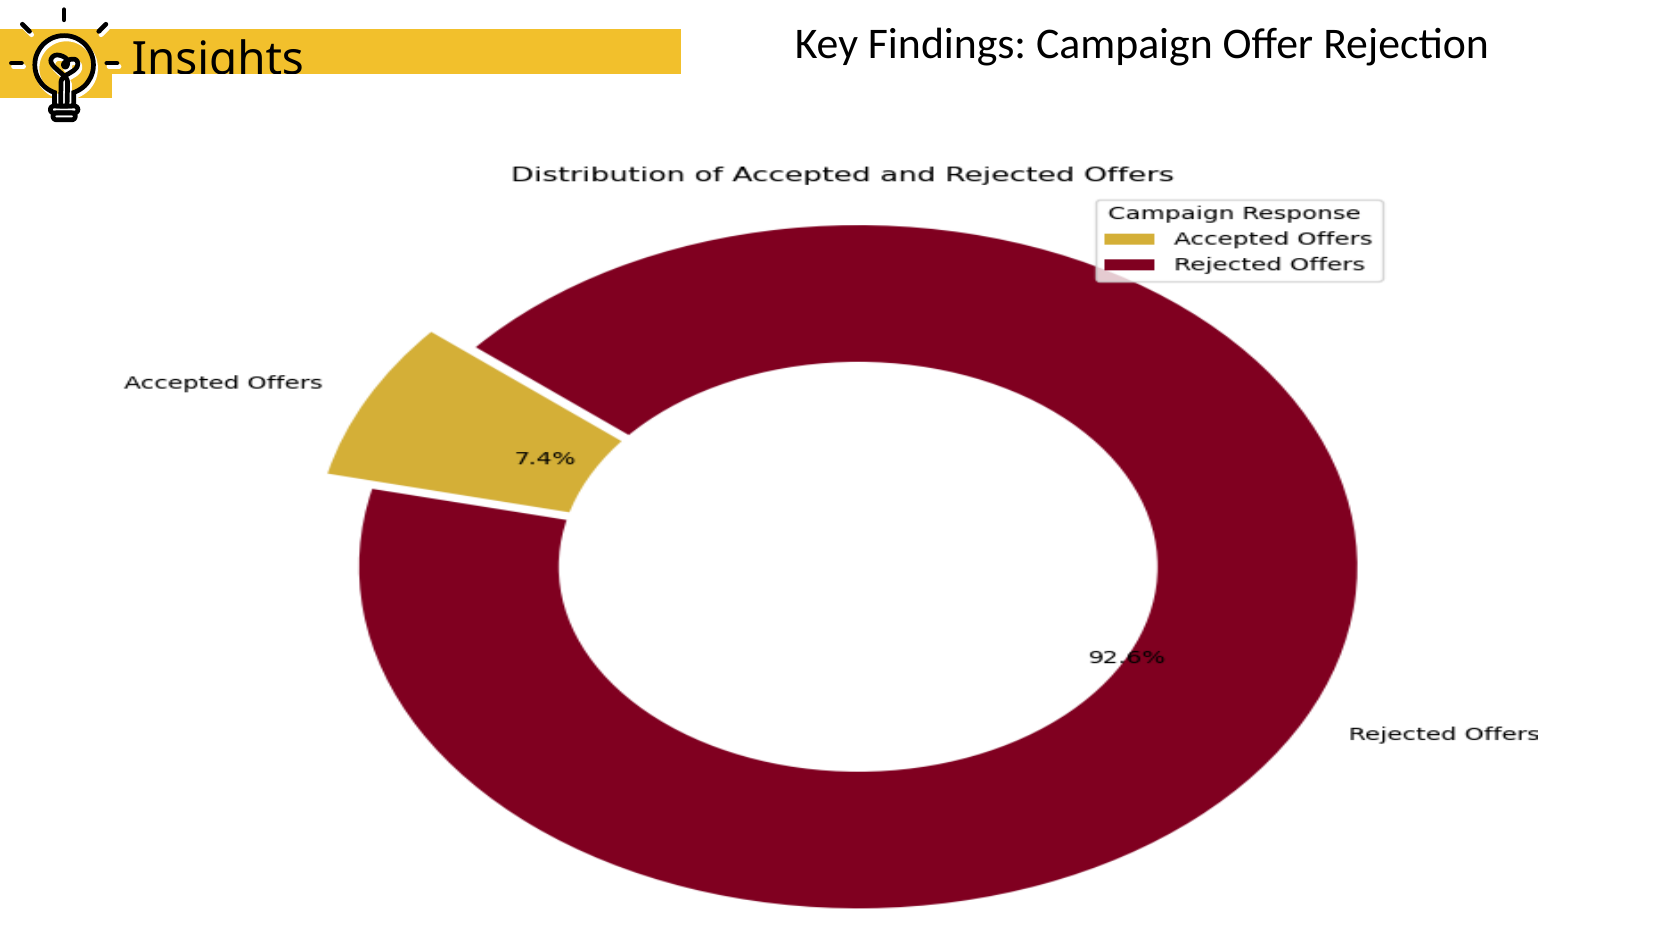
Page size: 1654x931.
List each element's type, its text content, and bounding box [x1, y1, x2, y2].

picture [112, 74, 1538, 931]
title Key Findings: Campaign Offer Rejection [671, 0, 1613, 113]
title Insights [131, 16, 578, 74]
